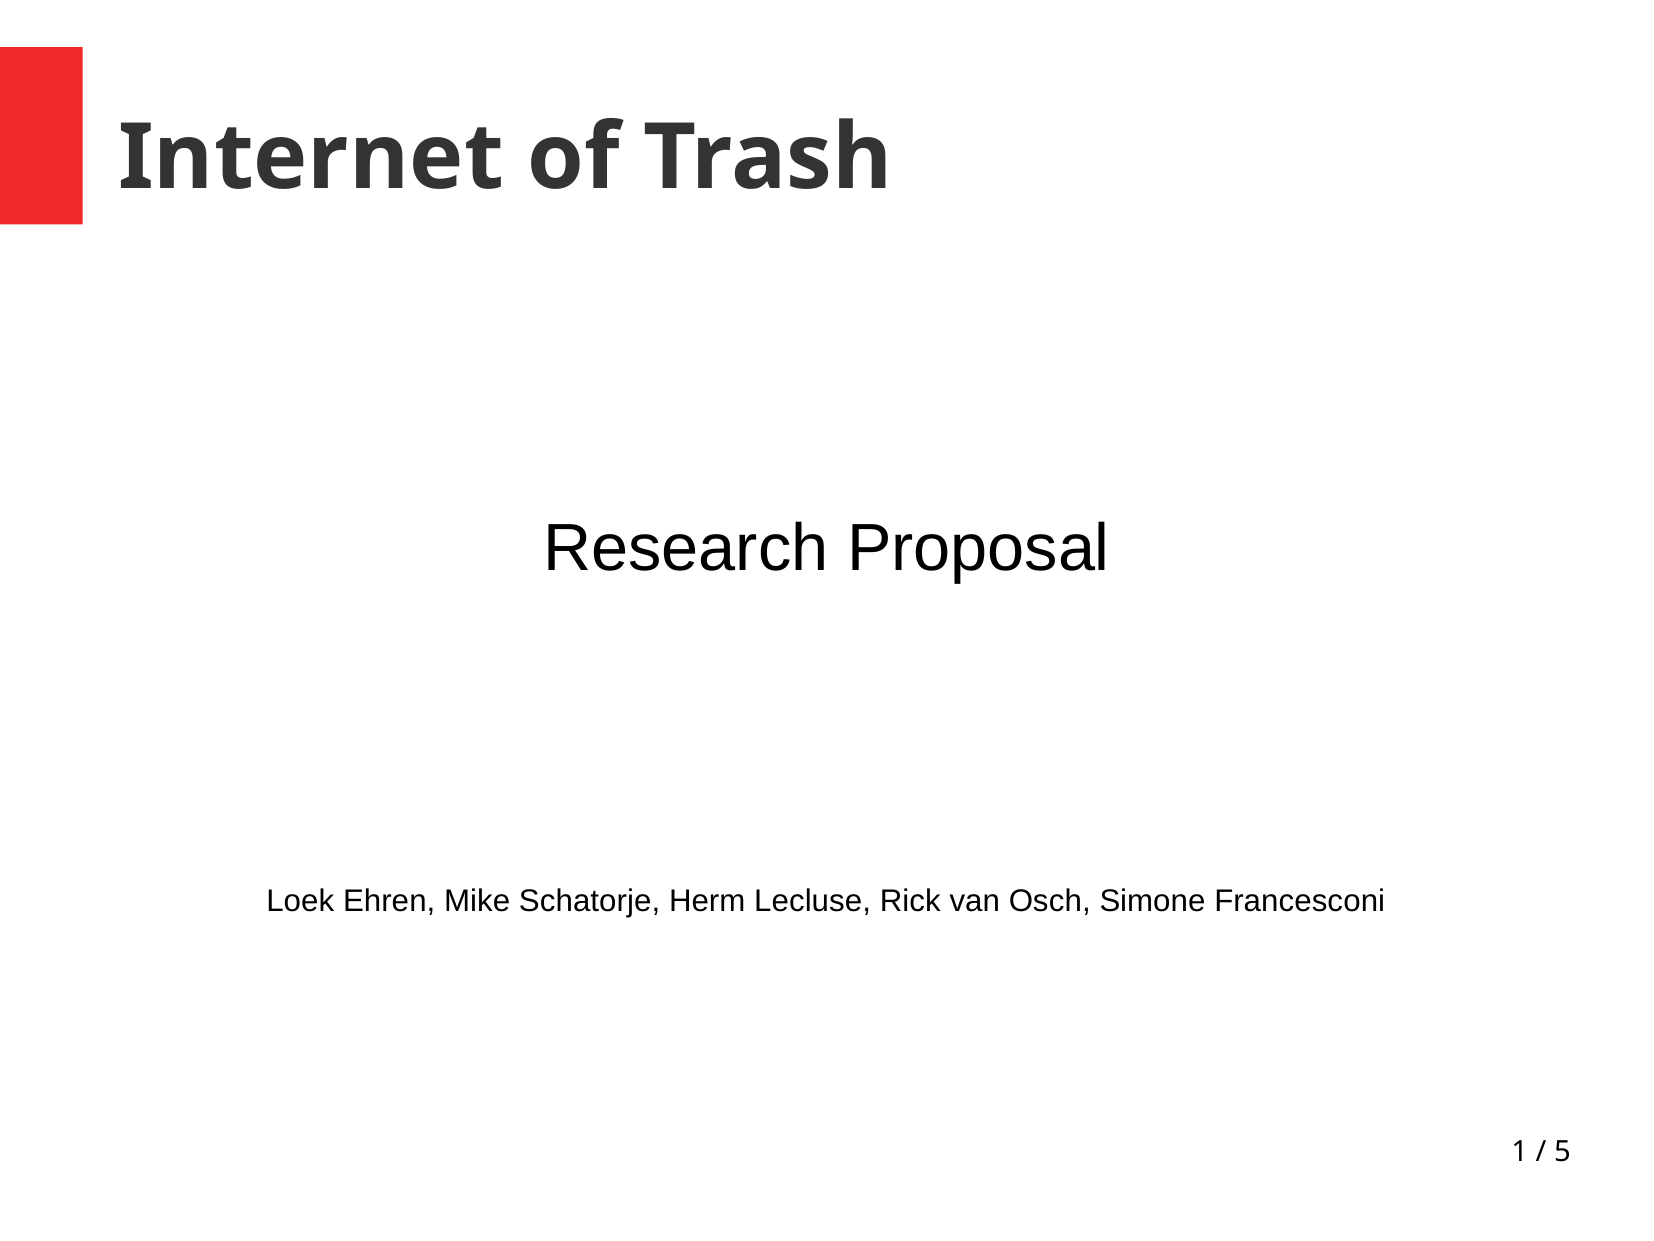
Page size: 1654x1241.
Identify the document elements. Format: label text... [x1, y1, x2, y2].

title Internet of Trash [118, 49, 1571, 257]
subtitle Research Proposal Loek Ehren, Mike Schatorje, Herm Lecluse, Rick van Osch, Simone Francesconi [118, 354, 1536, 1074]
